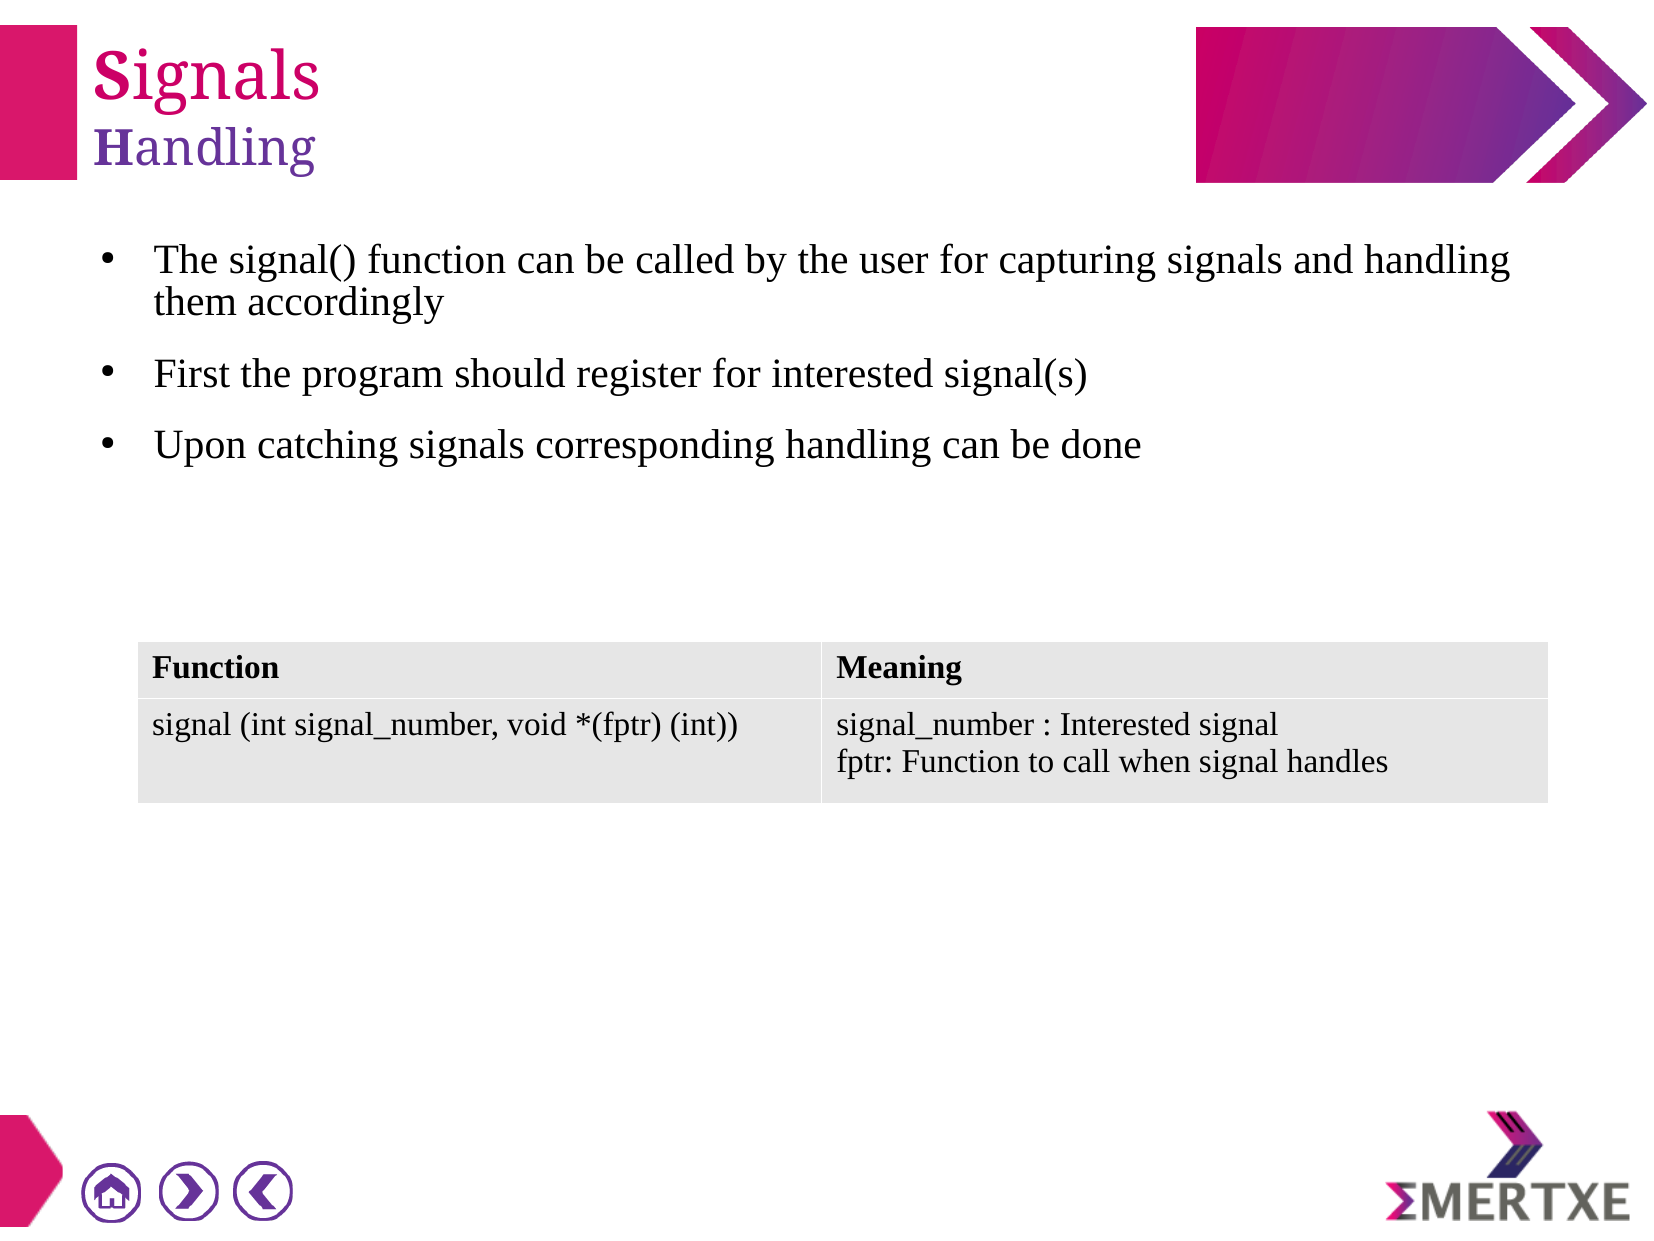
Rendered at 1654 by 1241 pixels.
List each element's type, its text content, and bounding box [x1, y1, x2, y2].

table_cell signal_number : Interested signal fptr: Function to call when signal handles [822, 699, 1548, 803]
picture [1571, 27, 1647, 183]
picture [81, 1163, 141, 1223]
picture [1385, 1107, 1631, 1221]
table_cell signal (int signal_number, void *(fptr) (int)) [138, 699, 821, 803]
table_header Function [138, 642, 821, 698]
list The signal() function can be called by the user for capturing signals and handling them accordingly First the program should register for interested signal(s) Upon catching signals corresponding handling can be done [82, 240, 1571, 1094]
title Signals Handling [93, 2, 1571, 210]
picture [233, 1161, 293, 1221]
picture [159, 1161, 219, 1221]
table_header Meaning [822, 642, 1548, 698]
